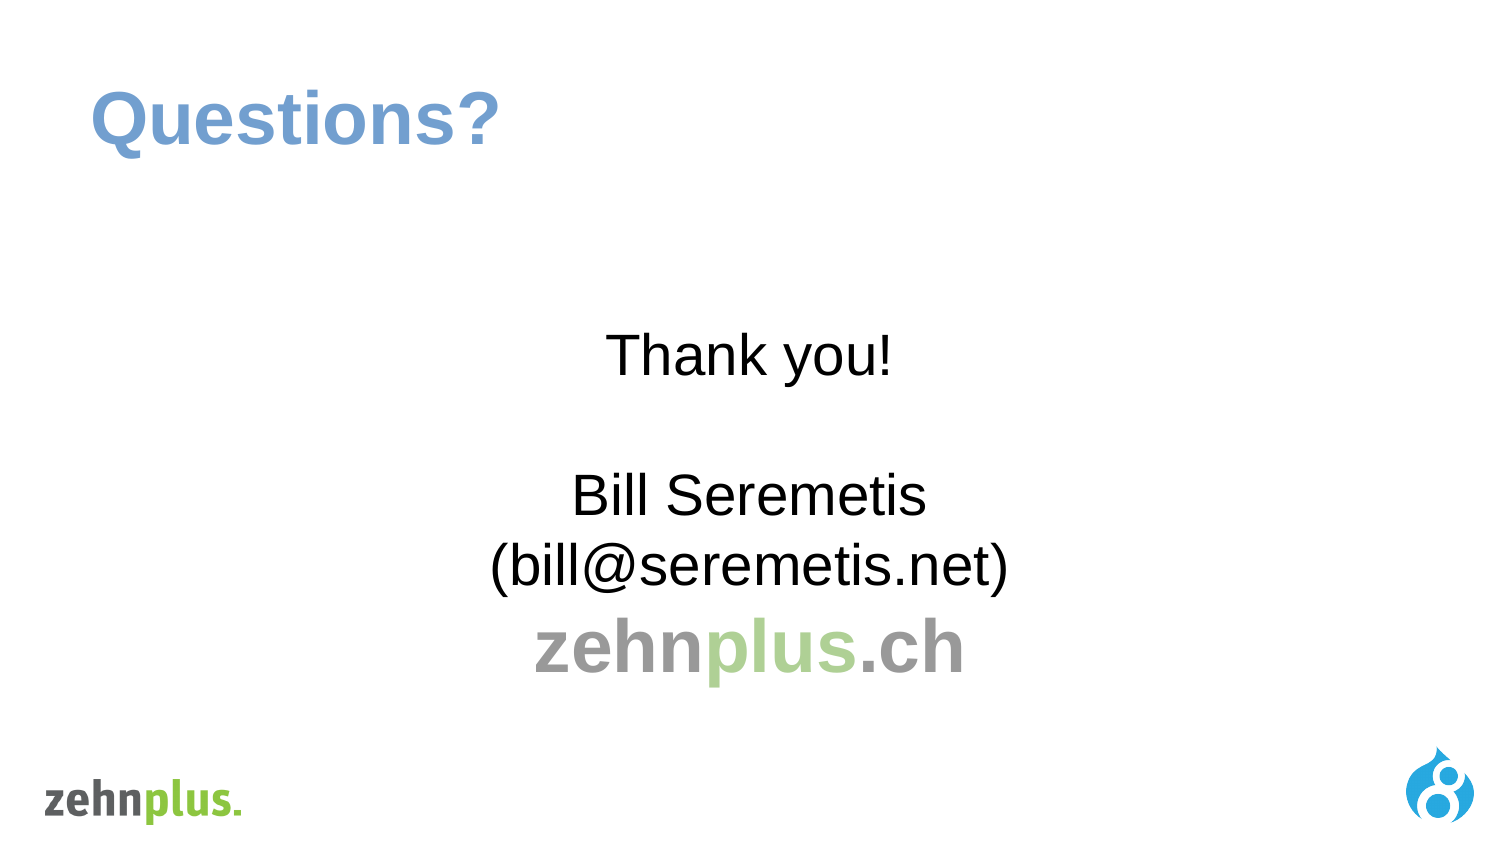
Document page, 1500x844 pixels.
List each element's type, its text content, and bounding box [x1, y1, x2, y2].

subtitle Thank you! Bill Seremetis (bill@seremetis.net) zehnplus.ch [75, 196, 1426, 808]
title Questions? [75, 33, 1426, 175]
picture [45, 779, 241, 825]
picture [1406, 746, 1474, 823]
